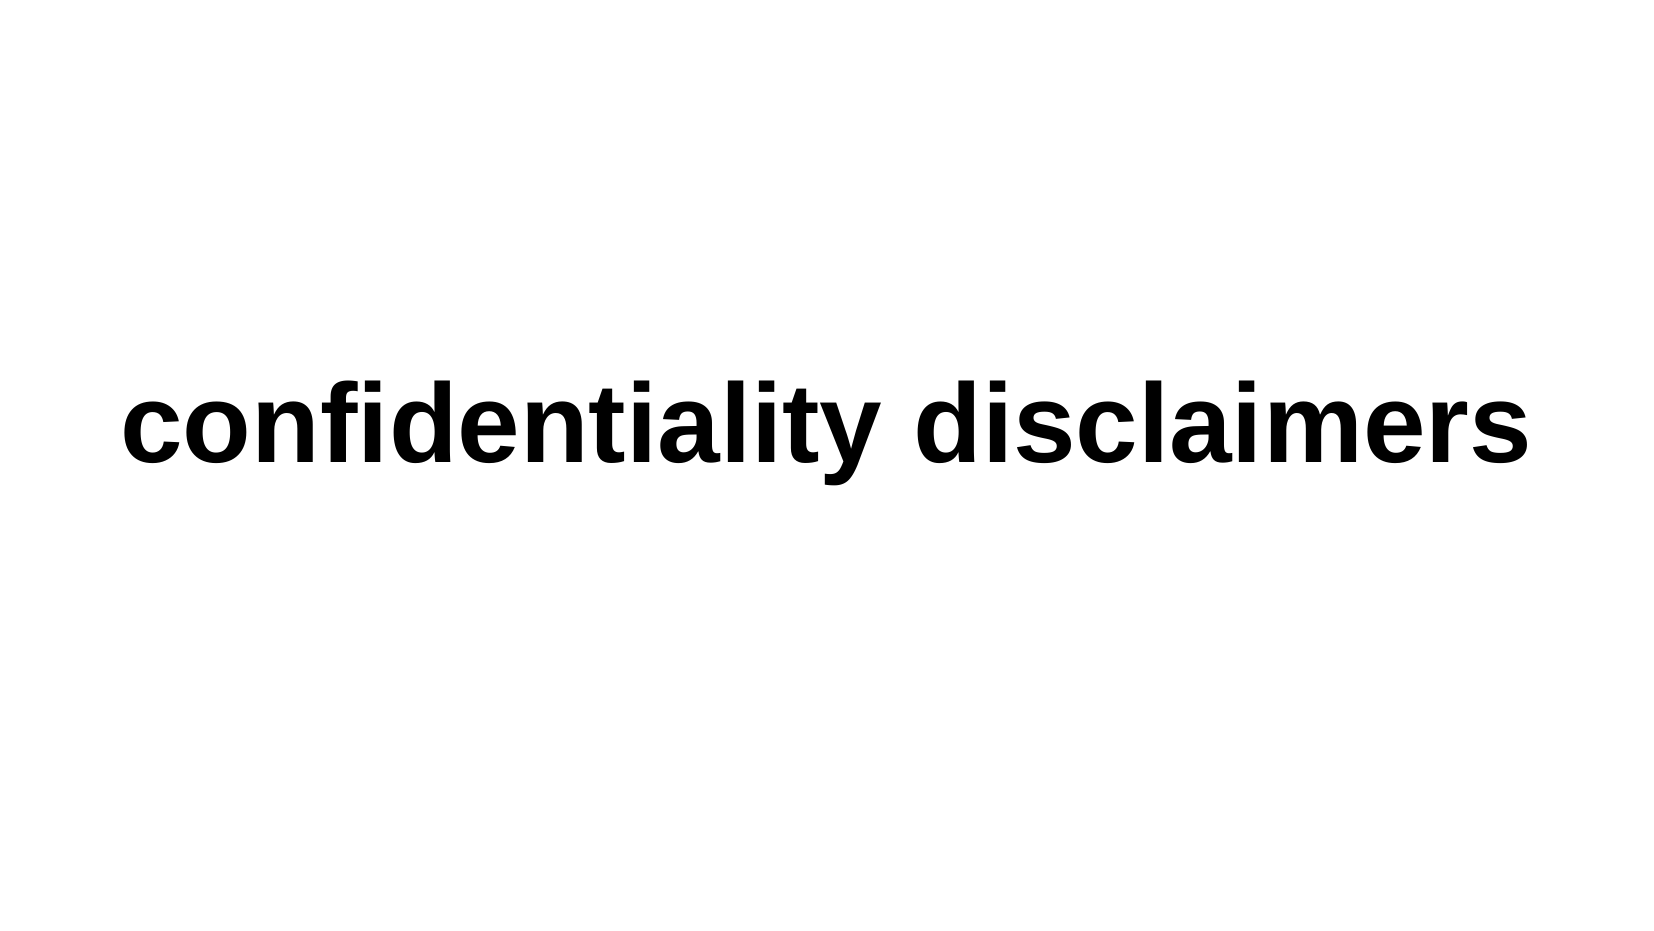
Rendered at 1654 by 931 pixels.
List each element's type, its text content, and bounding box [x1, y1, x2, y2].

title confidentiality disclaimers [82, 345, 1571, 501]
